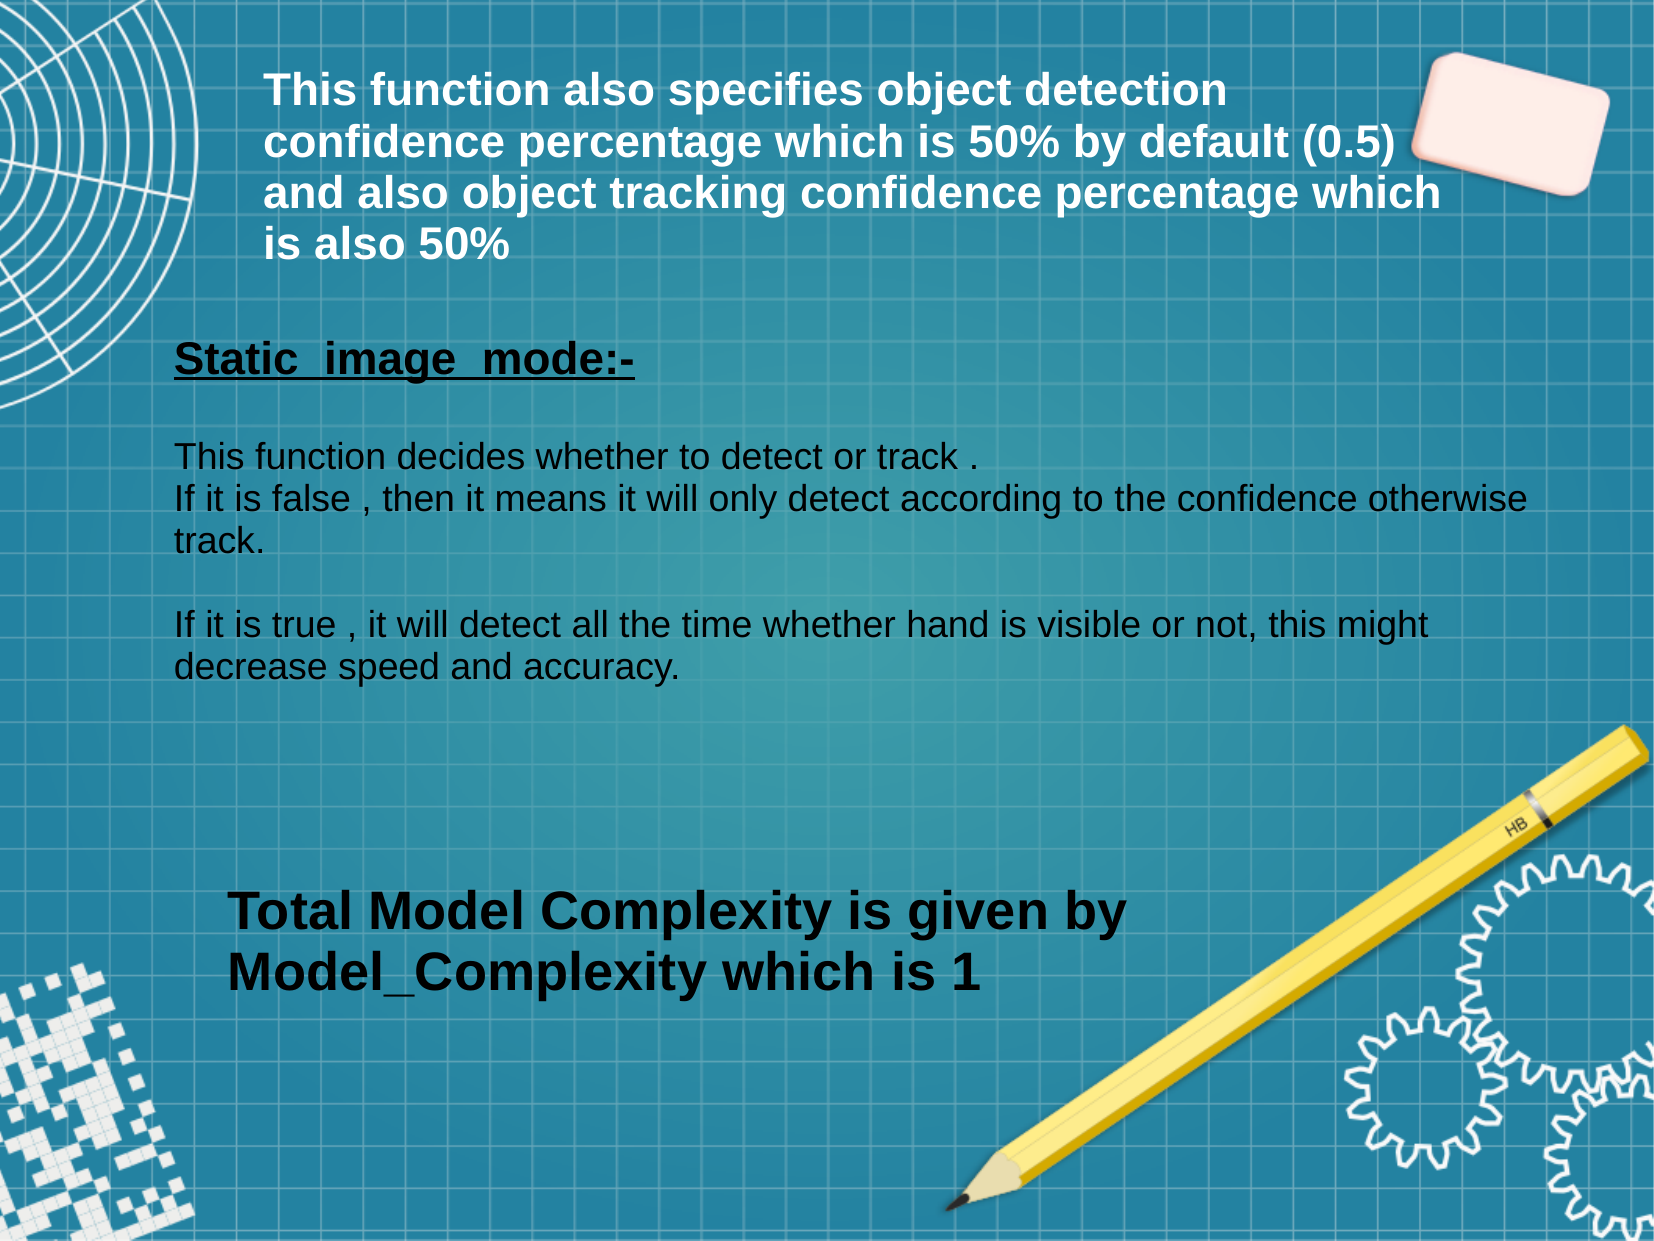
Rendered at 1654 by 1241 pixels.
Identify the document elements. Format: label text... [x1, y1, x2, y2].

picture [0, 0, 1654, 1241]
text_box Static_image_mode:- This function decides whether to detect or track . If it is false , then it means it will only detect according to the confidence otherwise track. If it is true , it will detect all the time whether hand is visible or not, this might decrease speed and accuracy. [159, 325, 1572, 695]
text_box This function also specifies object detection confidence percentage which is 50% by default (0.5) and also object tracking confidence percentage which is also 50% [248, 56, 1474, 277]
text_box Total Model Complexity is given by Model_Complexity which is 1 [213, 873, 1522, 1010]
